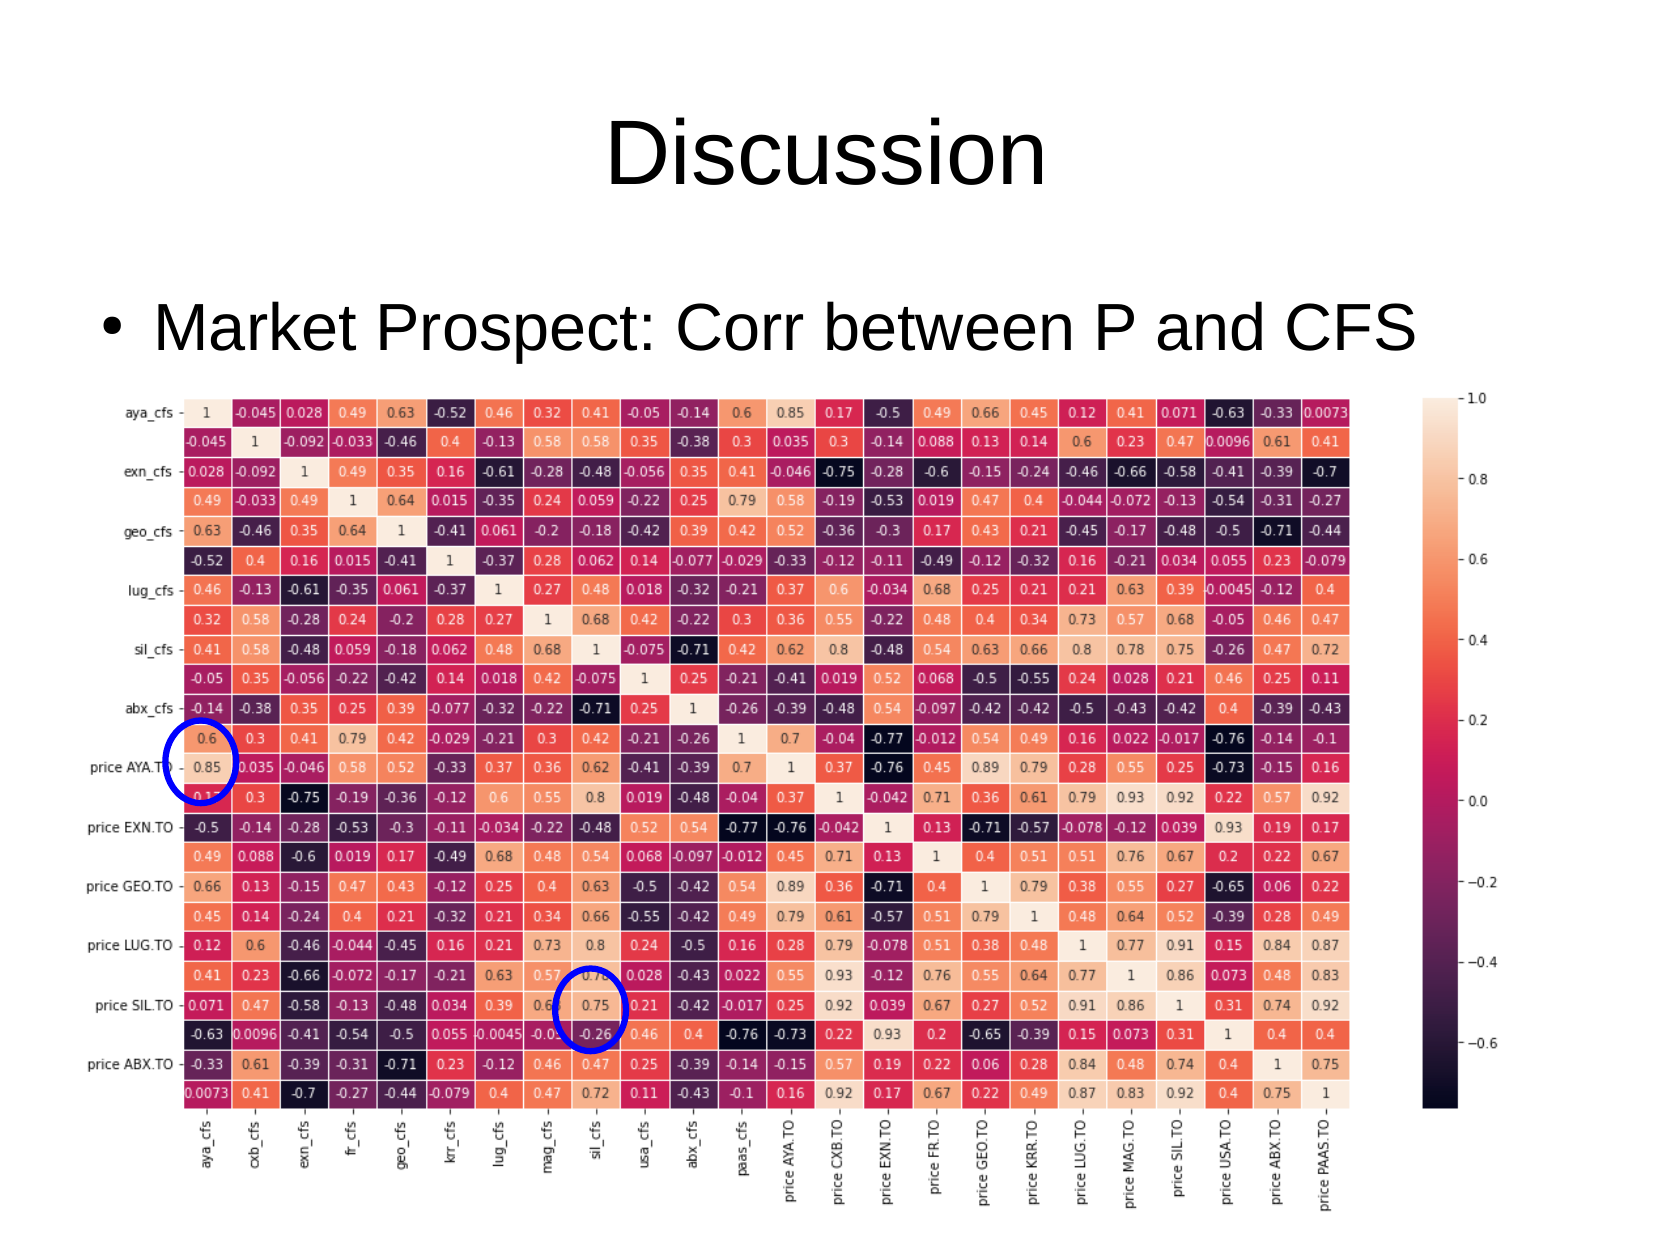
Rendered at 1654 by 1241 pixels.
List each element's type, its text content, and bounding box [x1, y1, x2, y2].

picture [64, 389, 1530, 1229]
title Discussion [82, 49, 1571, 257]
list Market Prospect: Corr between P and CFS [82, 290, 1571, 1109]
